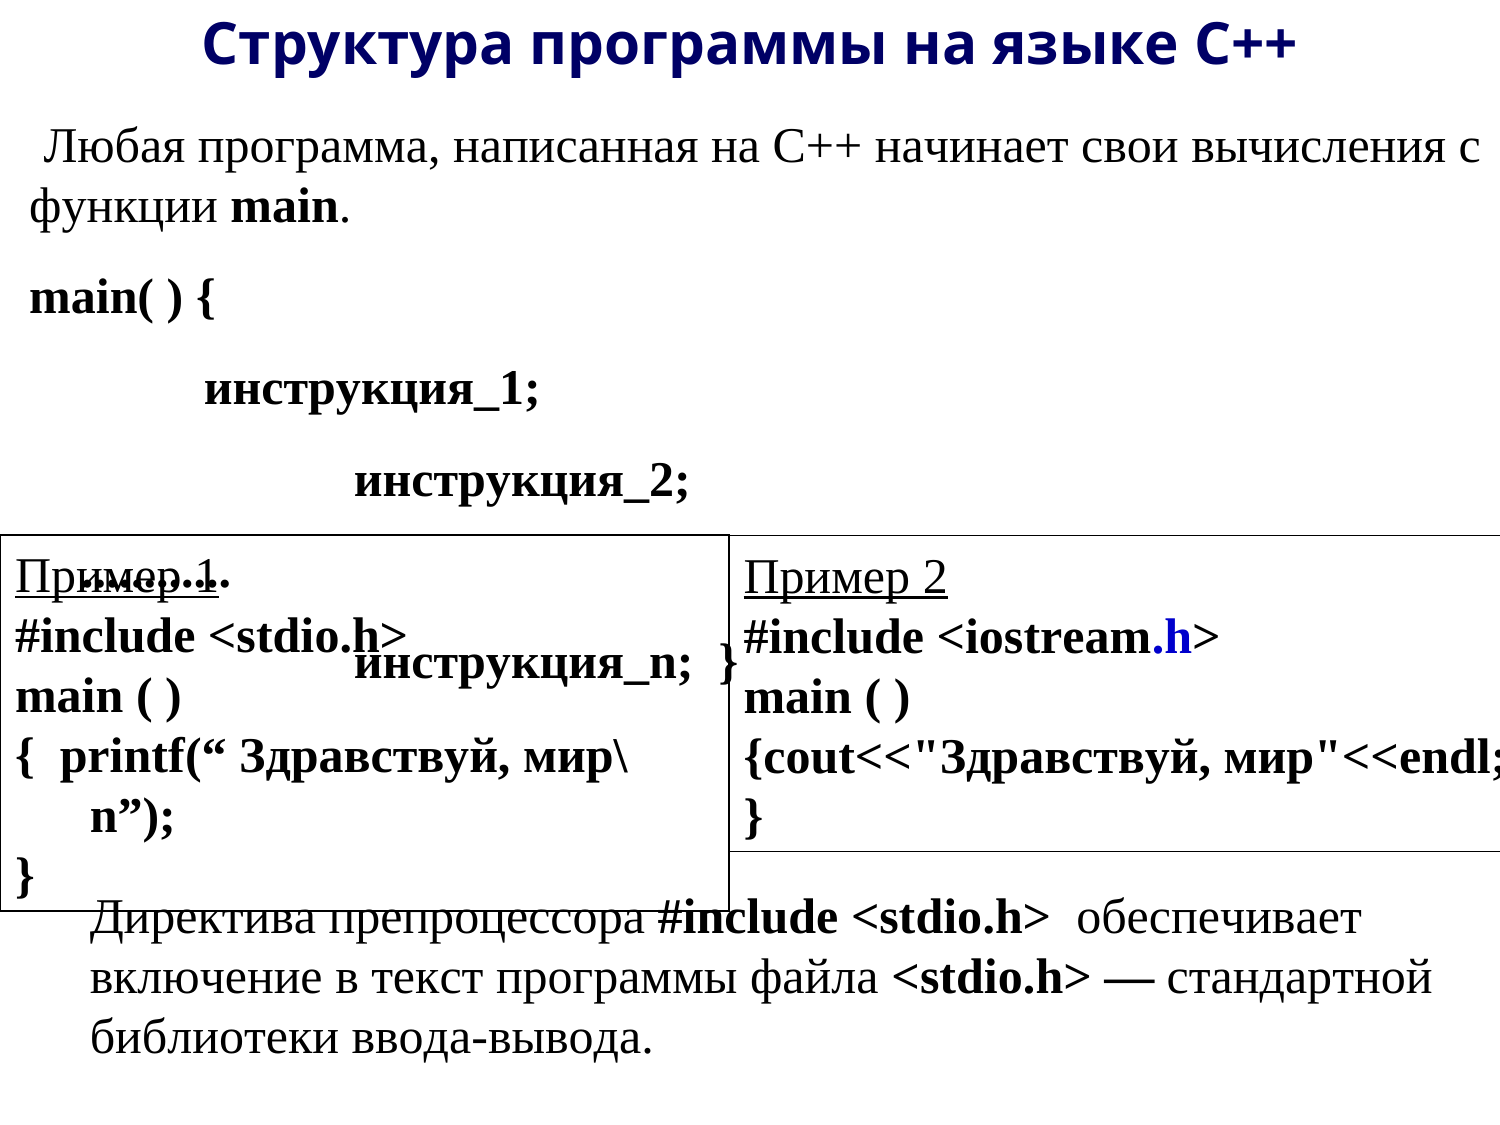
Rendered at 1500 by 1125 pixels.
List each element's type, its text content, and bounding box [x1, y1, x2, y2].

text_box Пример 2 #include <iostream.h> main ( ) {cout<<"Здравствуй, мир"<<endl; } [728, 535, 1500, 851]
text_box Структура программы на языке С++ [0, 0, 1500, 83]
text_box Пример 1 #include <stdio.h> main ( ) { printf(“ Здравствуй, мир\n”); } [0, 697, 729, 876]
text_box Любая программа, написанная на С++ начинает свои вычисления с функции main. main( ) { инструкция_1; инструкция_2; ............ инструкция_n; } [0, 104, 1500, 697]
text_box Директива препроцессора #include <stdio.h> обеспечивает включение в текст программы файла <stdio.h> — стандартной библиотеки ввода-вывода. [0, 876, 1500, 1072]
